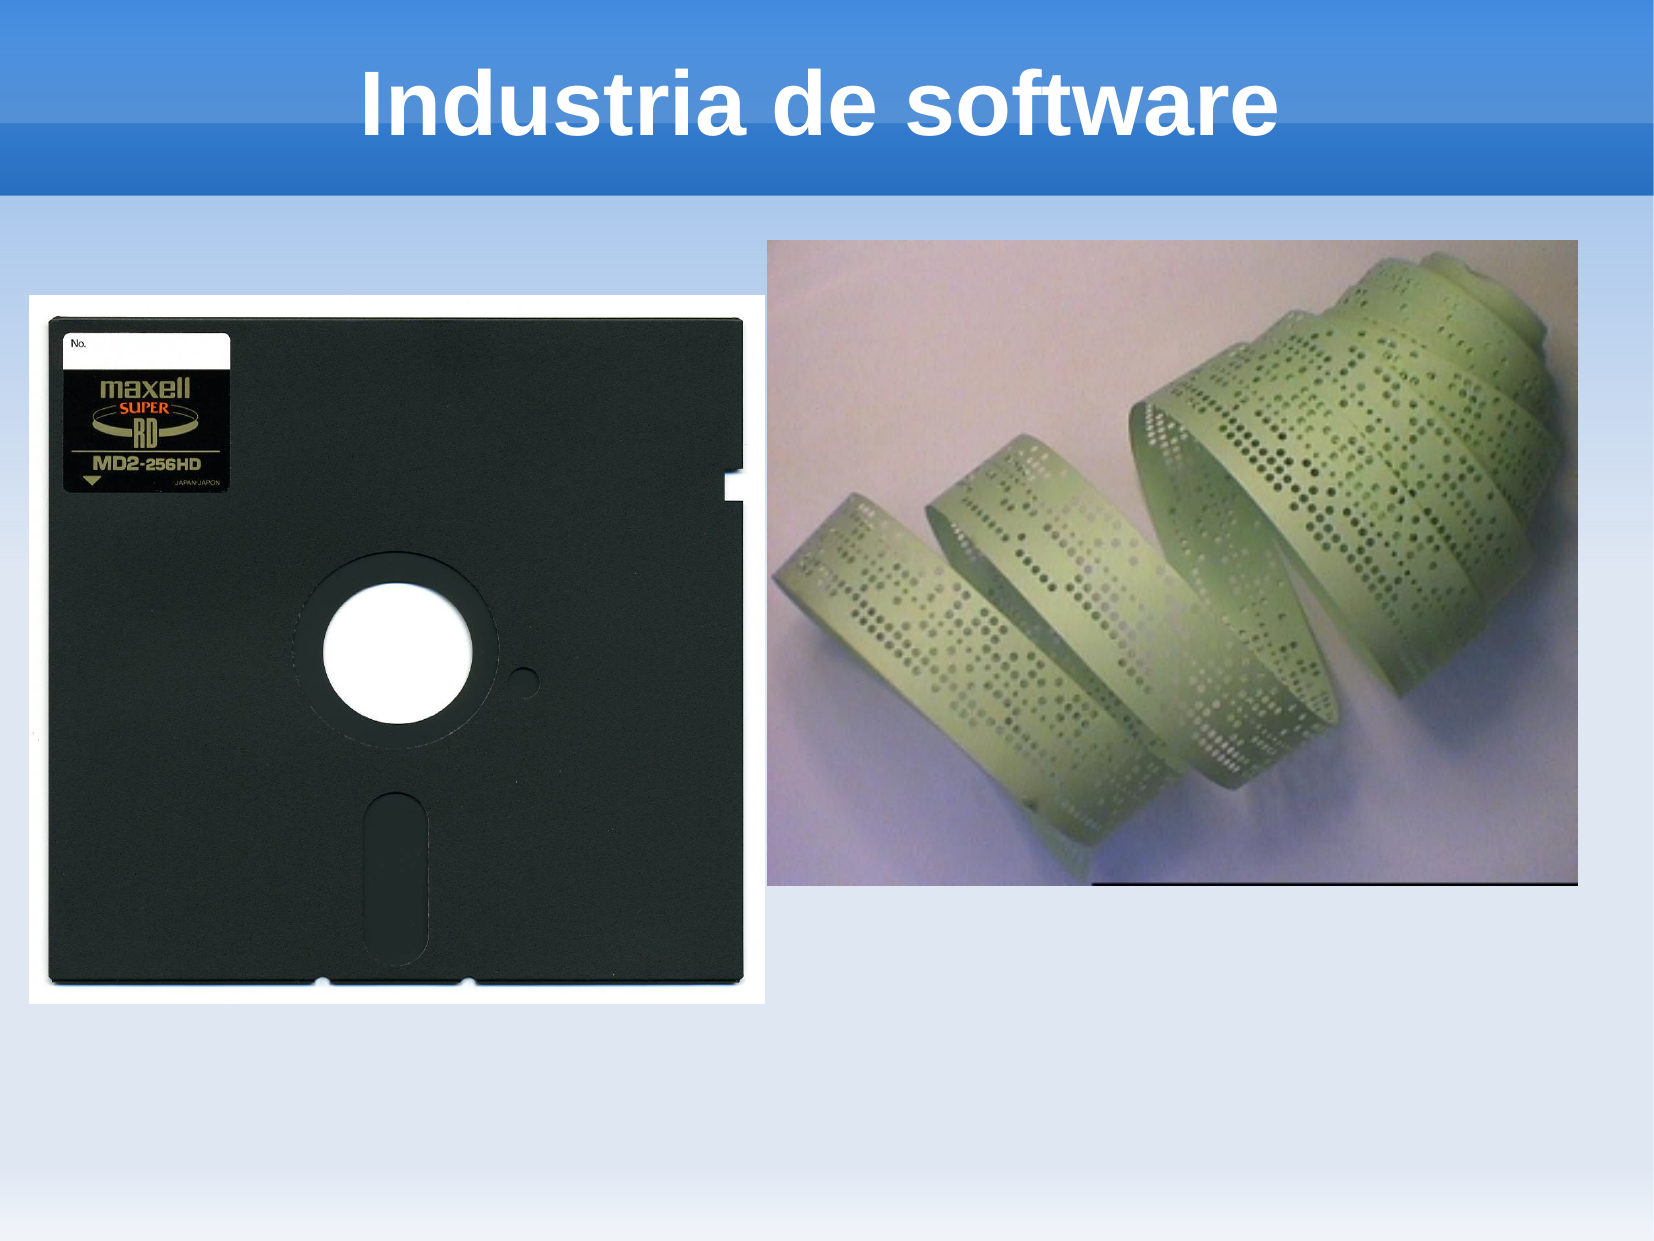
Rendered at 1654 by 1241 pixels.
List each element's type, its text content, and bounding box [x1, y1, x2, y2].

title Industria de software [76, 7, 1565, 200]
picture [0, 0, 1654, 1241]
